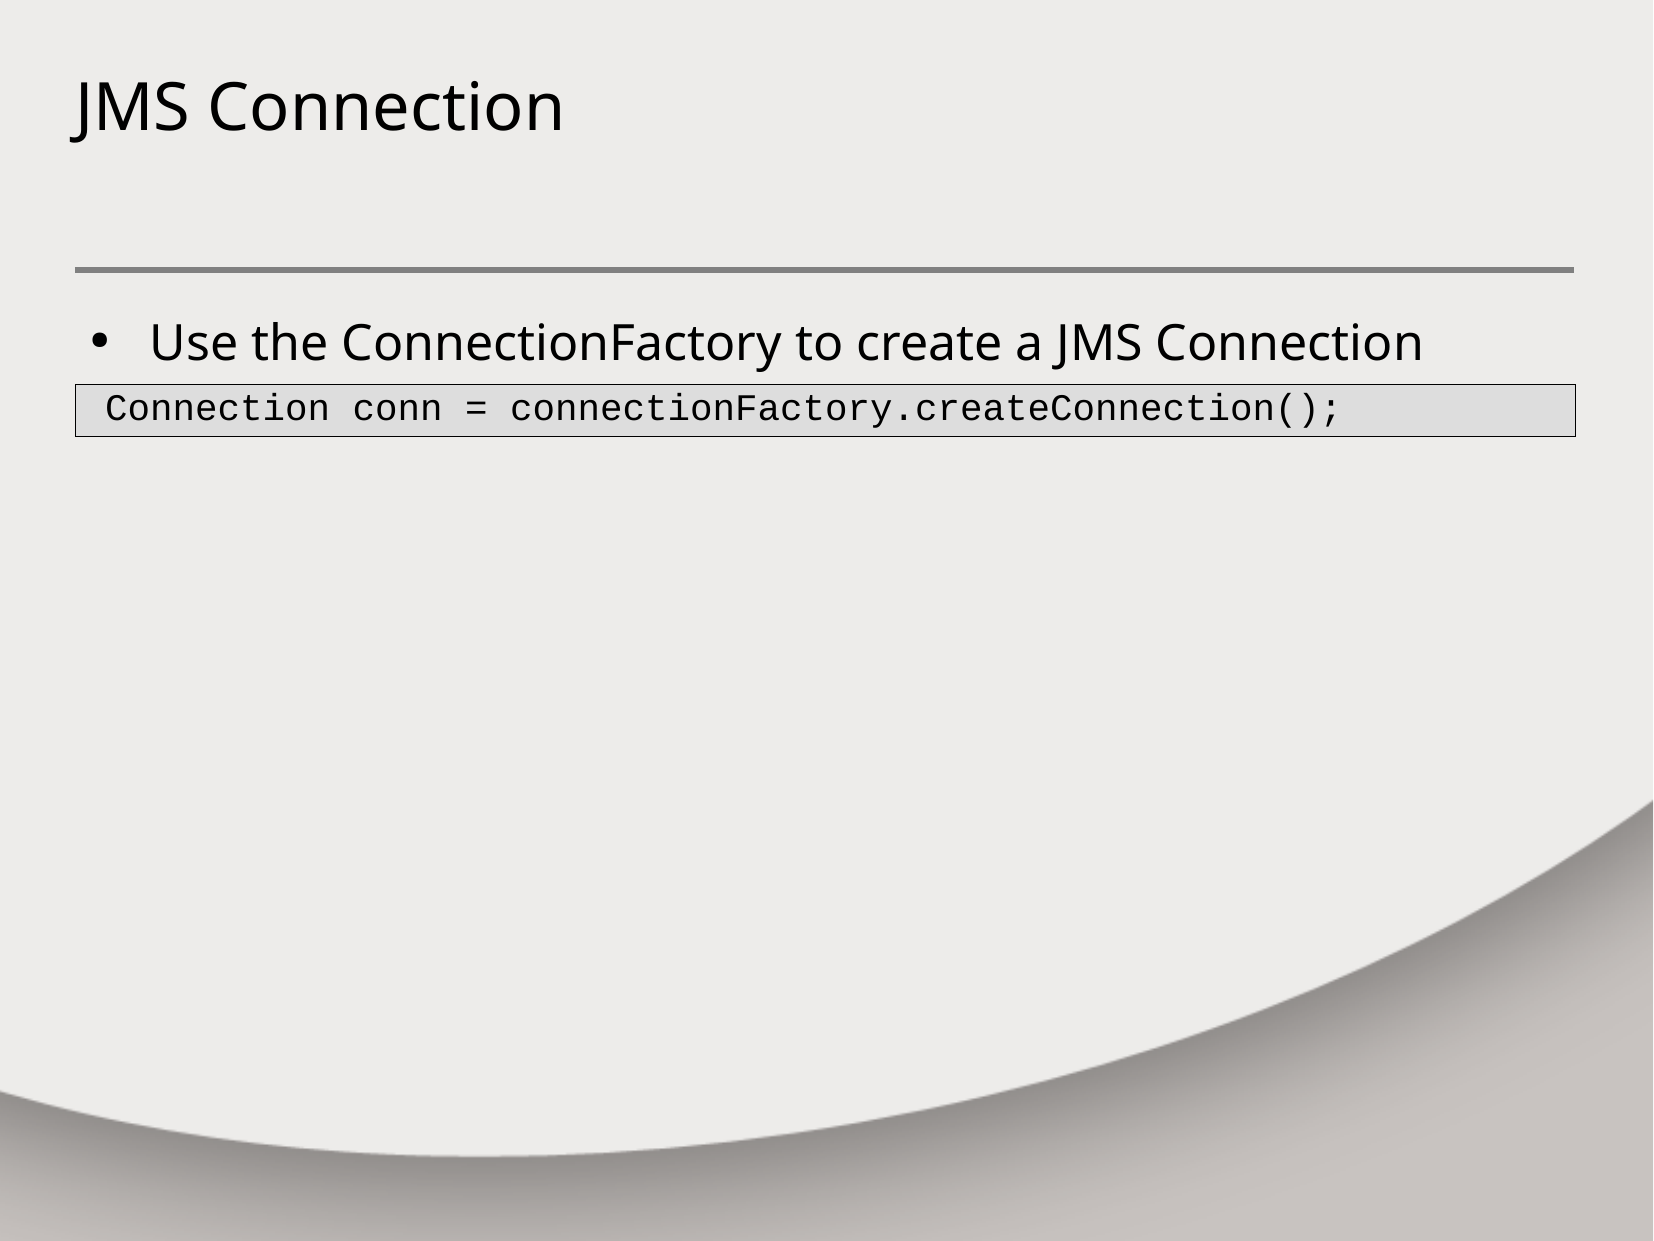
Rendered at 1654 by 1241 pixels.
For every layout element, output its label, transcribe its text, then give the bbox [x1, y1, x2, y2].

text_box Use the ConnectionFactory to create a JMS Connection [75, 299, 1575, 384]
picture [0, 0, 1654, 1241]
title JMS Connection [75, 75, 1576, 226]
text_box Use the ConnectionFactory to create a JMS Connection [75, 437, 1575, 1163]
text_box Connection conn = connectionFactory.createConnection(); [75, 384, 1576, 437]
